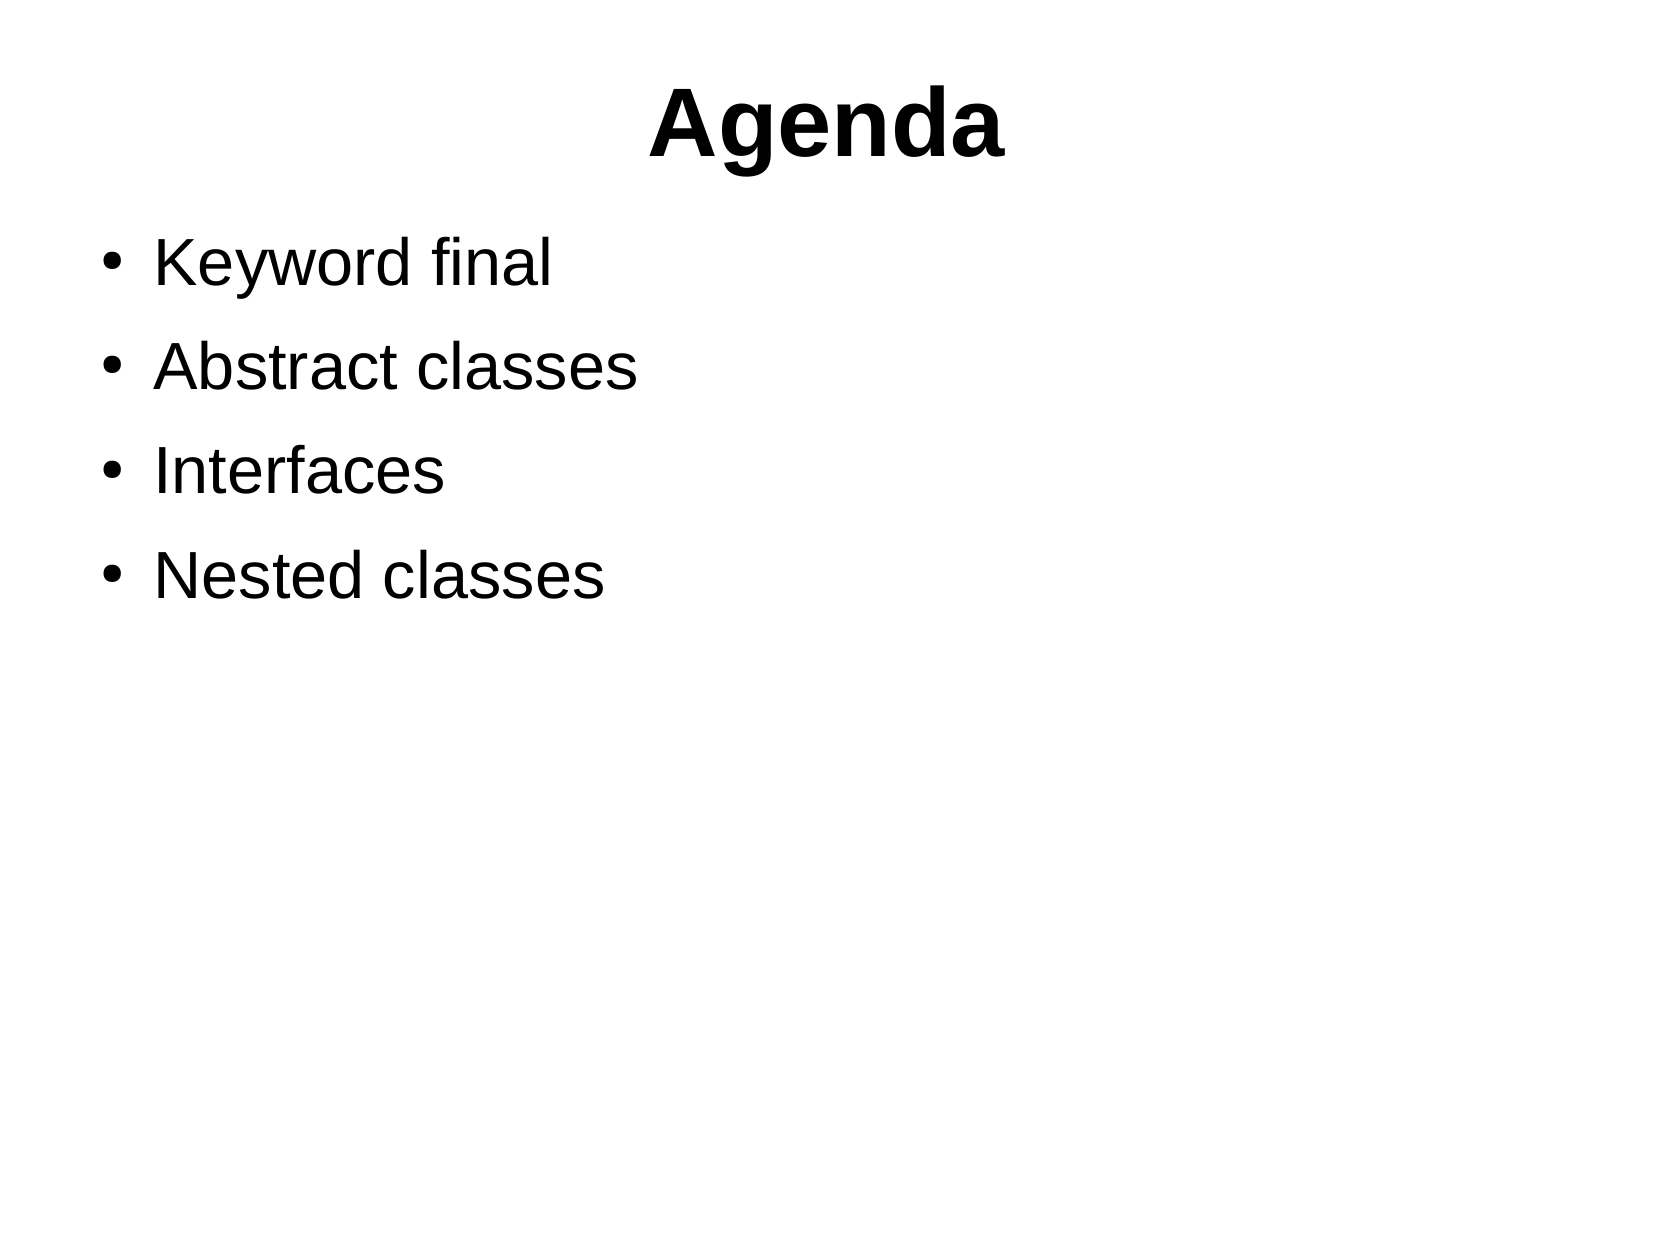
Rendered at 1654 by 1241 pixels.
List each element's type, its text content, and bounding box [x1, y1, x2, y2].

list Keyword final Abstract classes Interfaces Nested classes [82, 225, 1538, 1186]
title Agenda [82, 49, 1571, 196]
